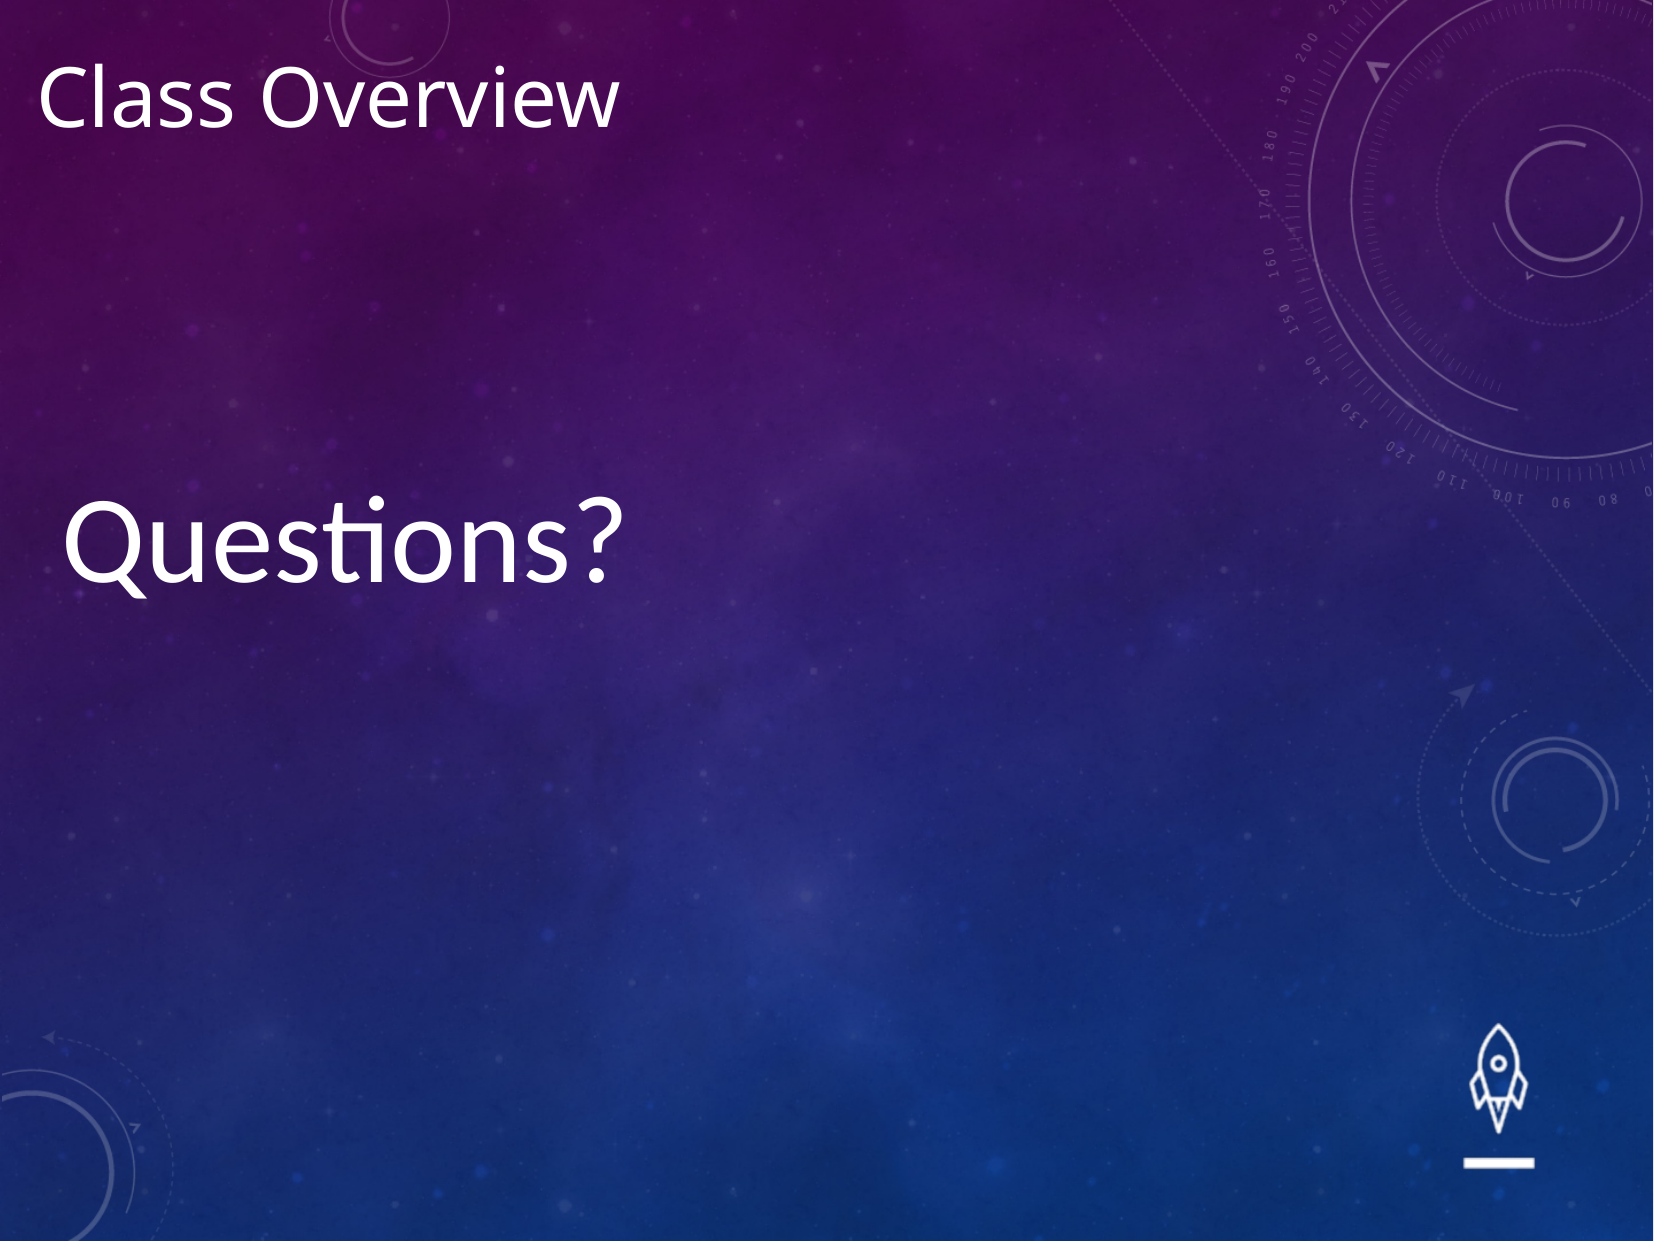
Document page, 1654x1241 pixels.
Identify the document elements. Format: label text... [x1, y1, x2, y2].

picture [1379, 975, 1620, 1216]
text_box Questions? [45, 480, 781, 721]
text_box Class Overview [19, 17, 1599, 174]
